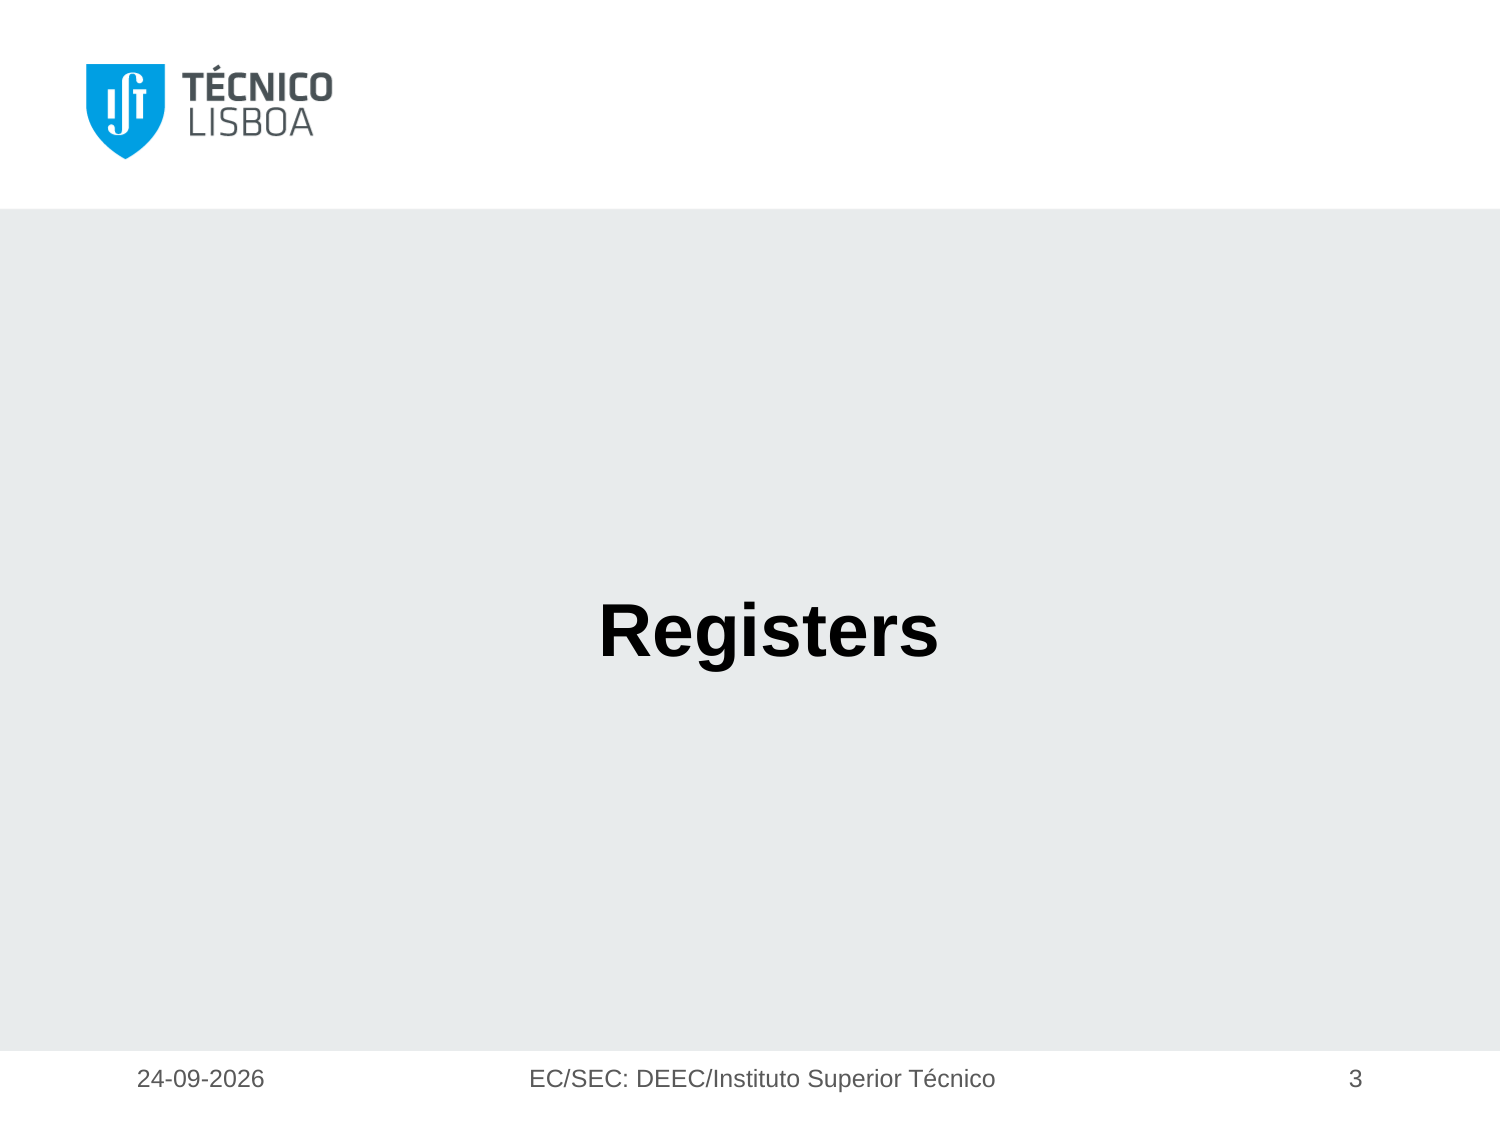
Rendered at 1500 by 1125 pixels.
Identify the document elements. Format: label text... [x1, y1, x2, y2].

slide_number 15-10-2020 [121, 1052, 425, 1103]
list [52, 367, 1465, 1030]
slide_number <number> [1077, 1052, 1378, 1103]
footer EC/SEC: DEEC/Instituto Superior Técnico [512, 1052, 1021, 1103]
picture [0, 0, 1500, 1125]
